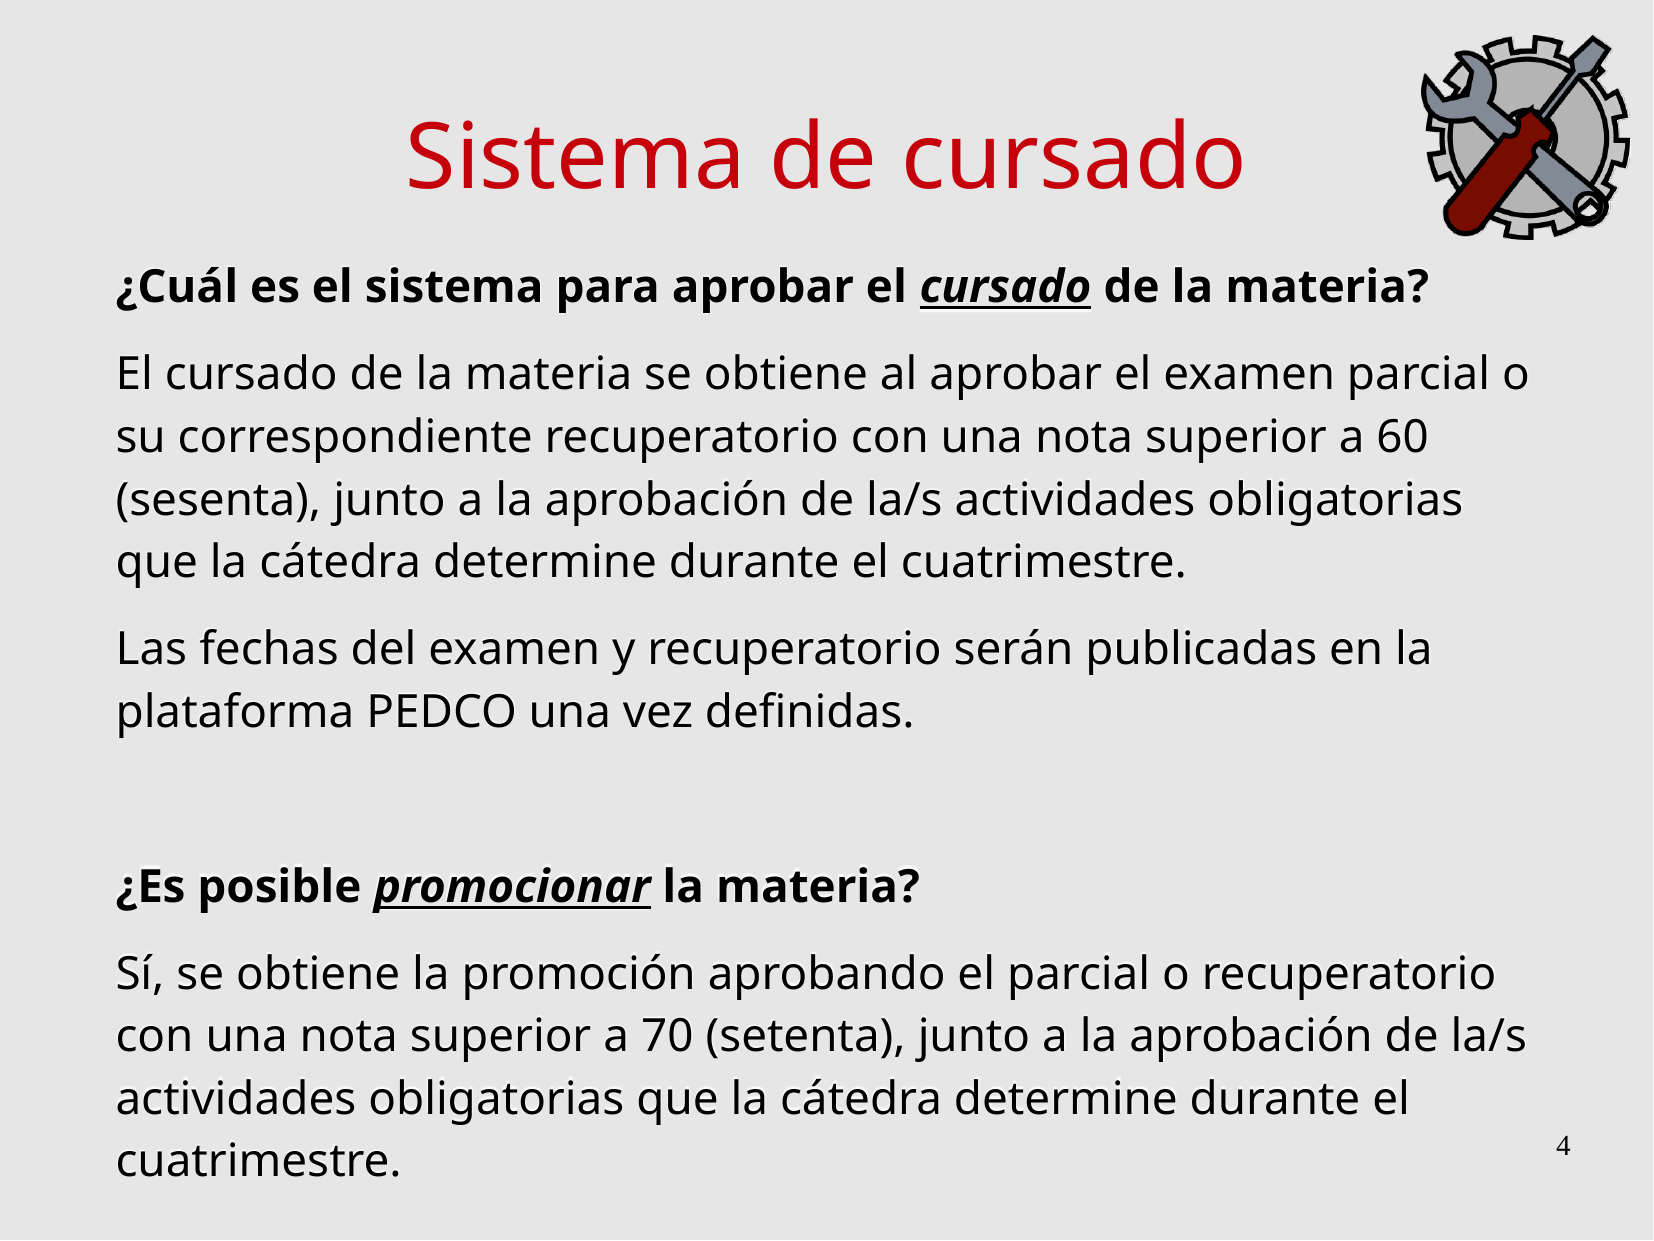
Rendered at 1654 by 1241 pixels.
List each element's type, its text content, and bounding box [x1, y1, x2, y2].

picture [1421, 35, 1630, 240]
title Sistema de cursado [82, 102, 1421, 204]
text_box ¿Cuál es el sistema para aprobar el cursado de la materia? El cursado de la materia se obtiene al aprobar el examen parcial o su correspondiente recuperatorio con una nota superior a 60 (sesenta), junto a la aprobación de la/s actividades obligatorias que la cátedra determine durante el cuatrimestre. Las fechas del examen y recuperatorio serán publicadas en la plataforma PEDCO una vez definidas. ¿Es posible promocionar la materia? Sí, se obtiene la promoción aprobando el parcial o recuperatorio con una nota superior a 70 (setenta), junto a la aprobación de la/s actividades obligatorias que la cátedra determine durante el cuatrimestre. [100, 246, 1553, 1043]
